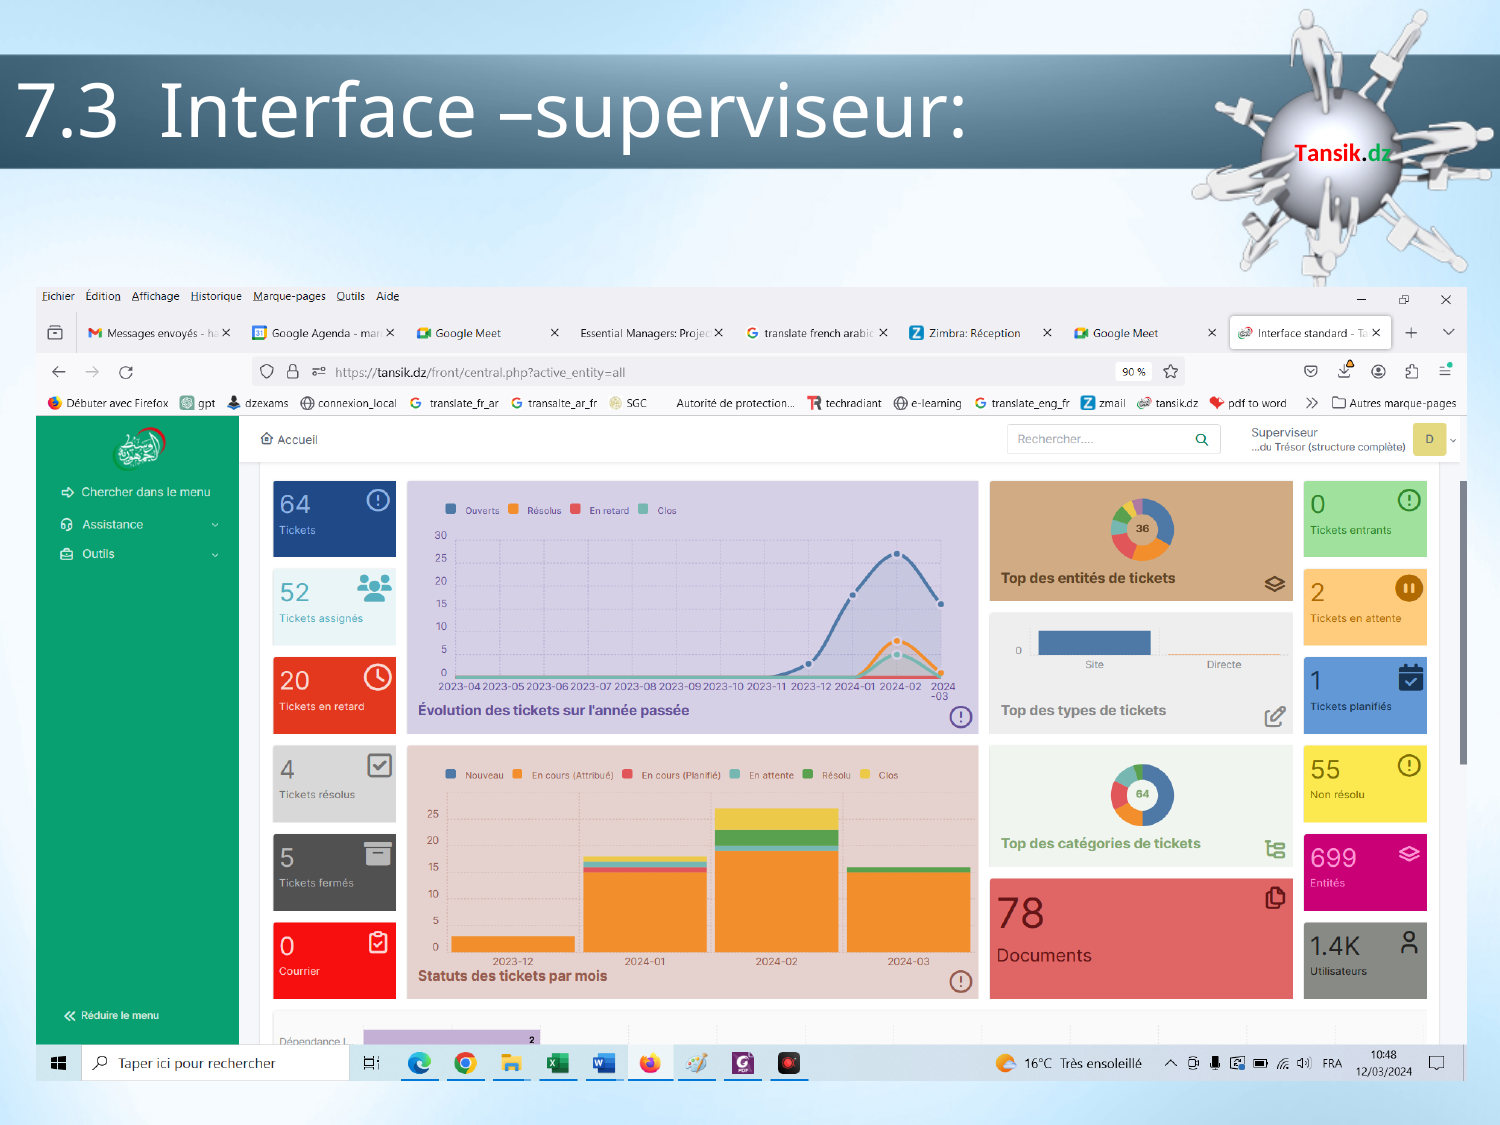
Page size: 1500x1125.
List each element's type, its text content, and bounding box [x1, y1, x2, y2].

text_box Tansik.dz [1279, 128, 1422, 185]
picture [36, 287, 1467, 1081]
title 7.3 Interface –superviseur: [0, 49, 1138, 167]
